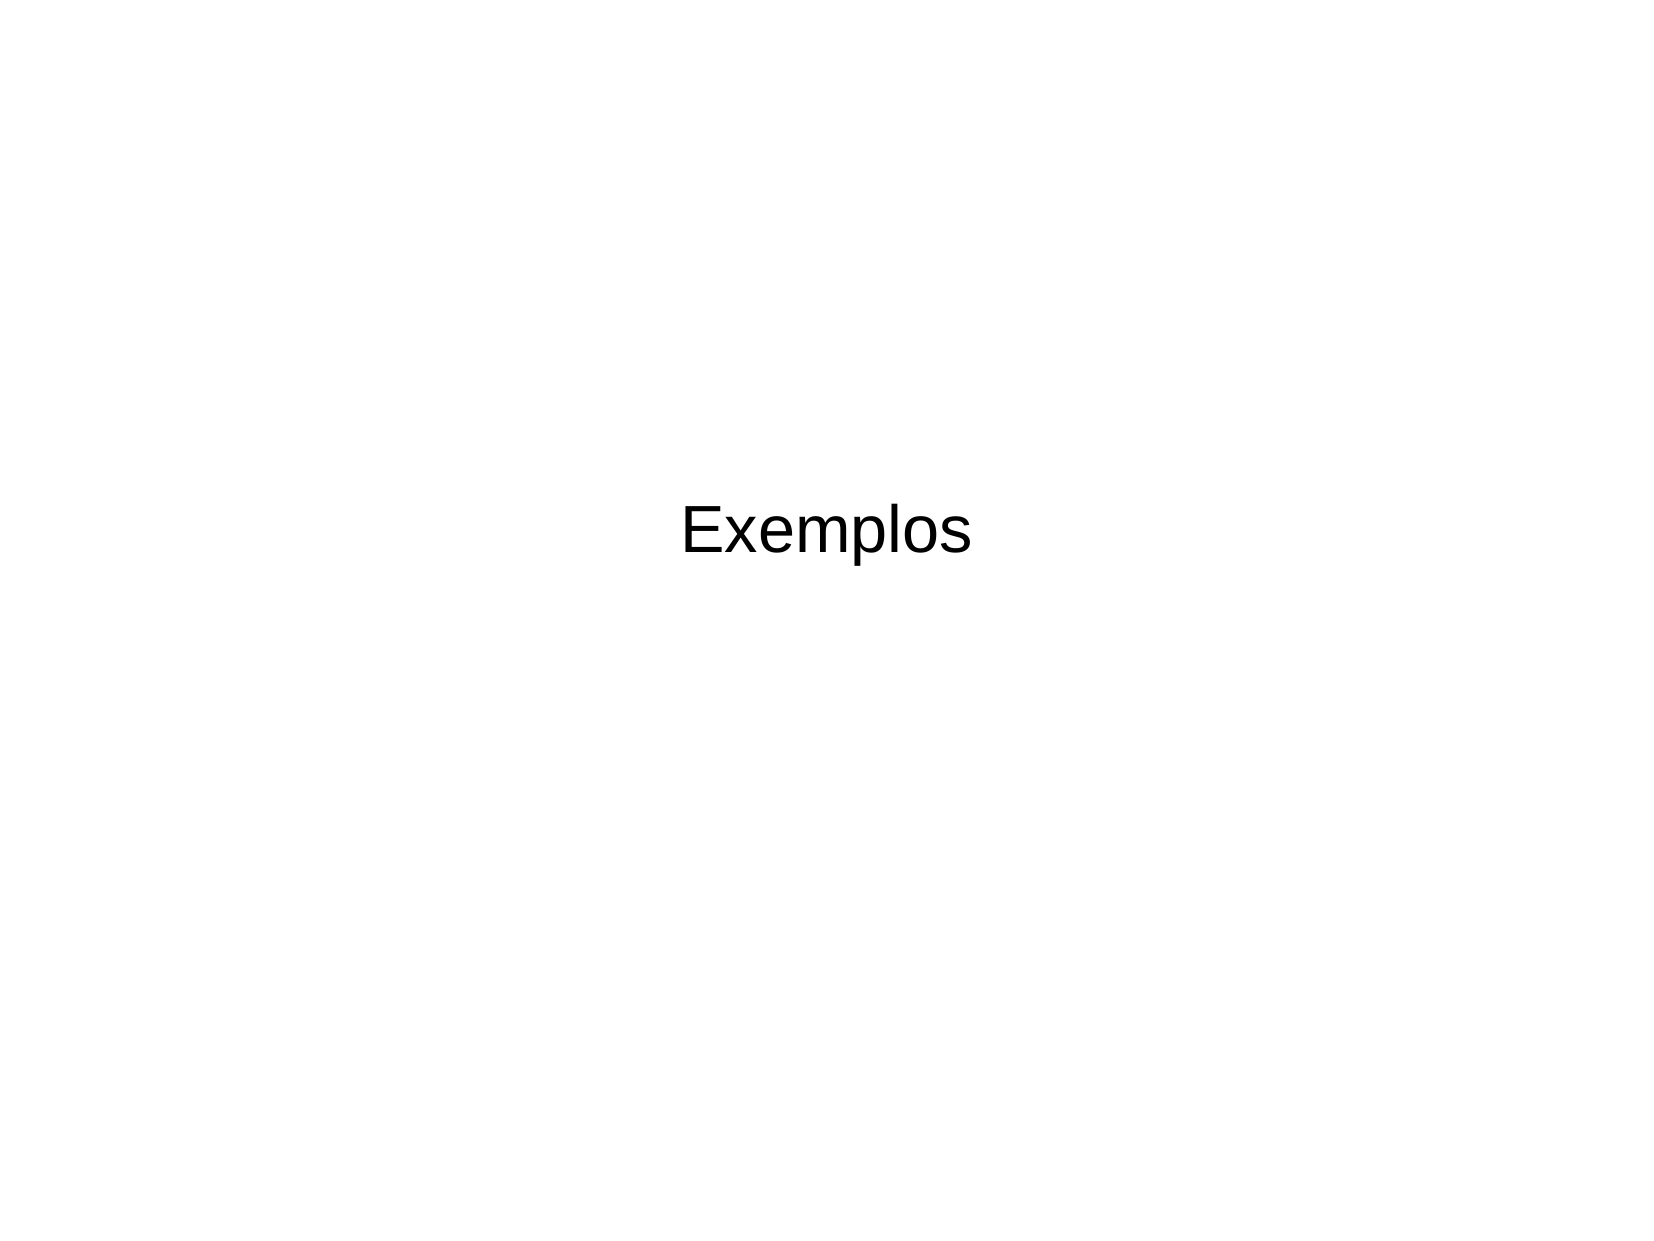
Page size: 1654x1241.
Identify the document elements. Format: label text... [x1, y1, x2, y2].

subtitle Exemplos [82, 49, 1571, 1010]
